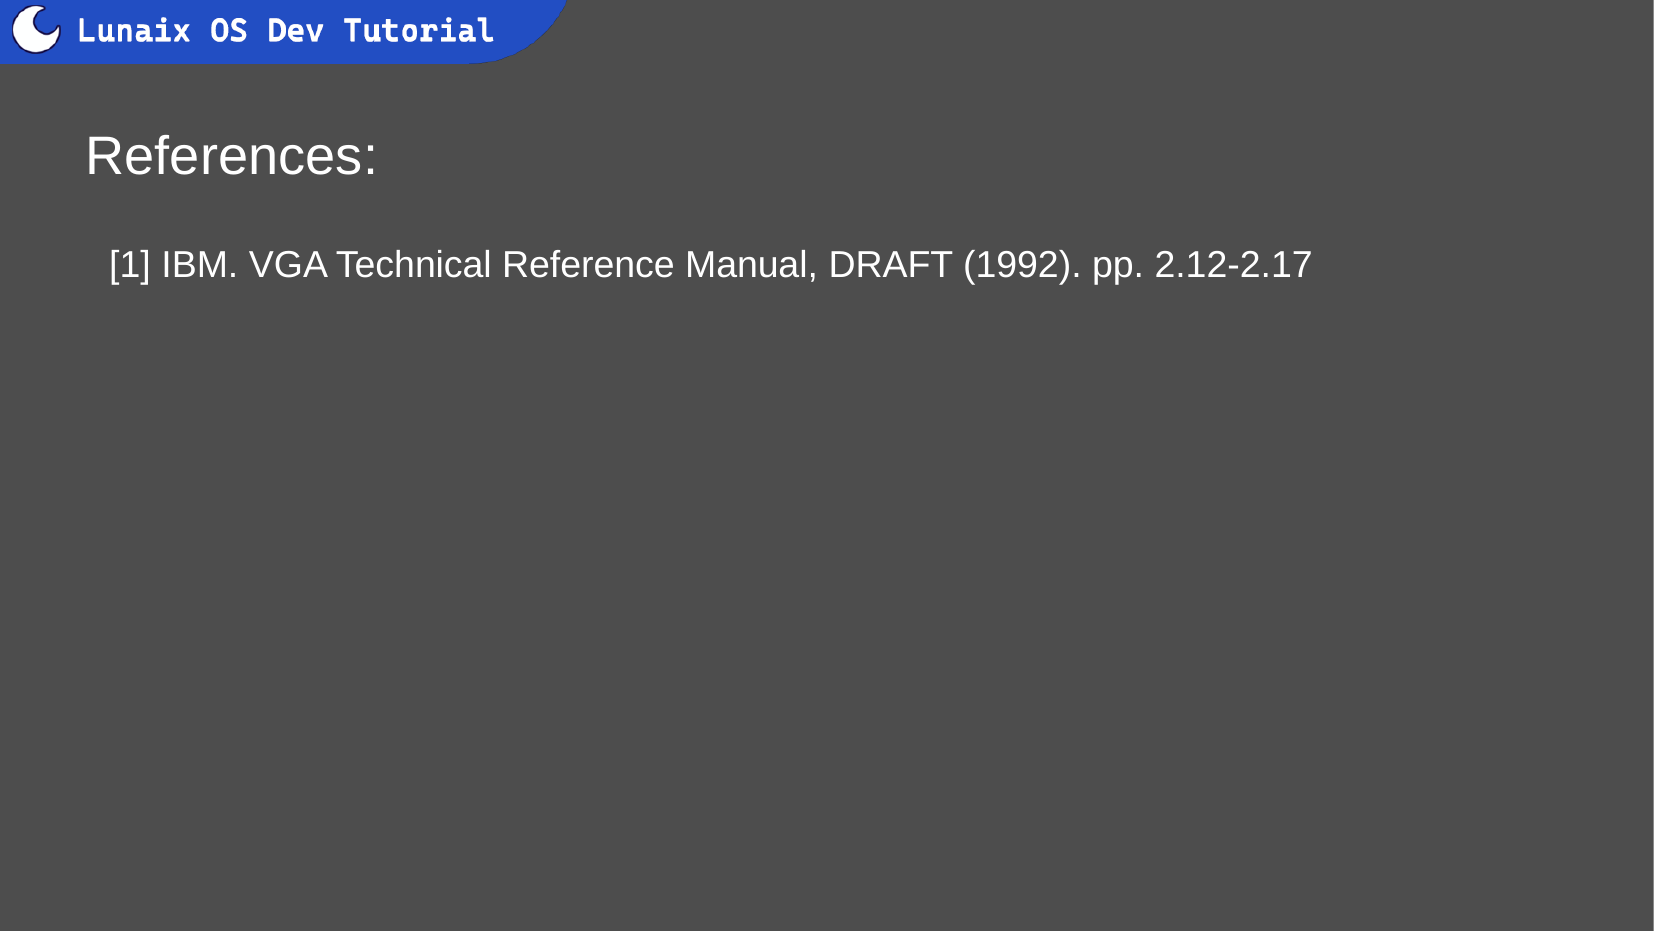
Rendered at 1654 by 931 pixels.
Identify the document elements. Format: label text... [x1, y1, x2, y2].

picture [0, 0, 1654, 931]
text_box [1] IBM. VGA Technical Reference Manual, DRAFT (1992). pp. 2.12-2.17 [94, 236, 1548, 308]
text_box References: [70, 118, 922, 194]
